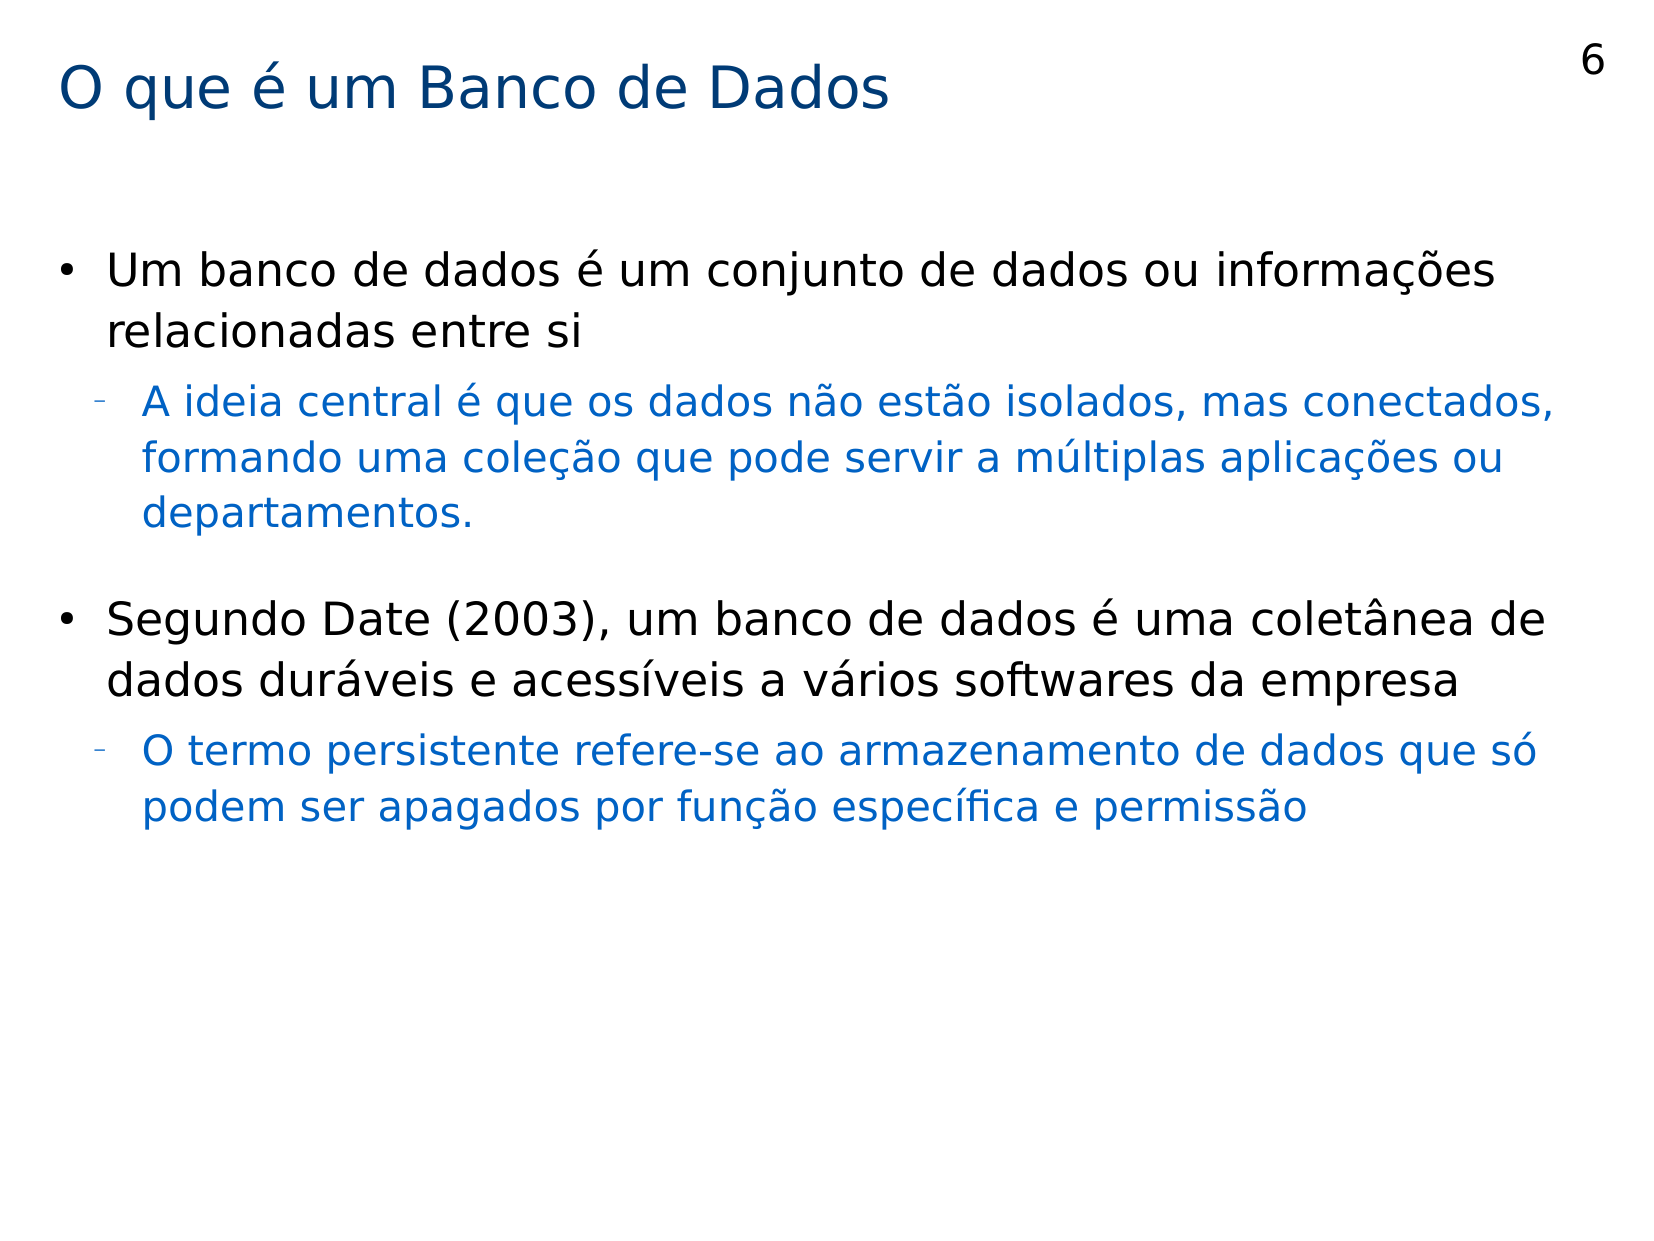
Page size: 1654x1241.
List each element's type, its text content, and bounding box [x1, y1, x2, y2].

title O que é um Banco de Dados [59, 29, 1506, 148]
list Um banco de dados é um conjunto de dados ou informações relacionadas entre si A ideia central é que os dados não estão isolados, mas conectados, formando uma coleção que pode servir a múltiplas aplicações ou departamentos. Segundo Date (2003), um banco de dados é uma coletânea de dados duráveis e acessíveis a vários softwares da empresa O termo persistente refere-se ao armazenamento de dados que só podem ser apagados por função específica e permissão [59, 236, 1595, 1211]
